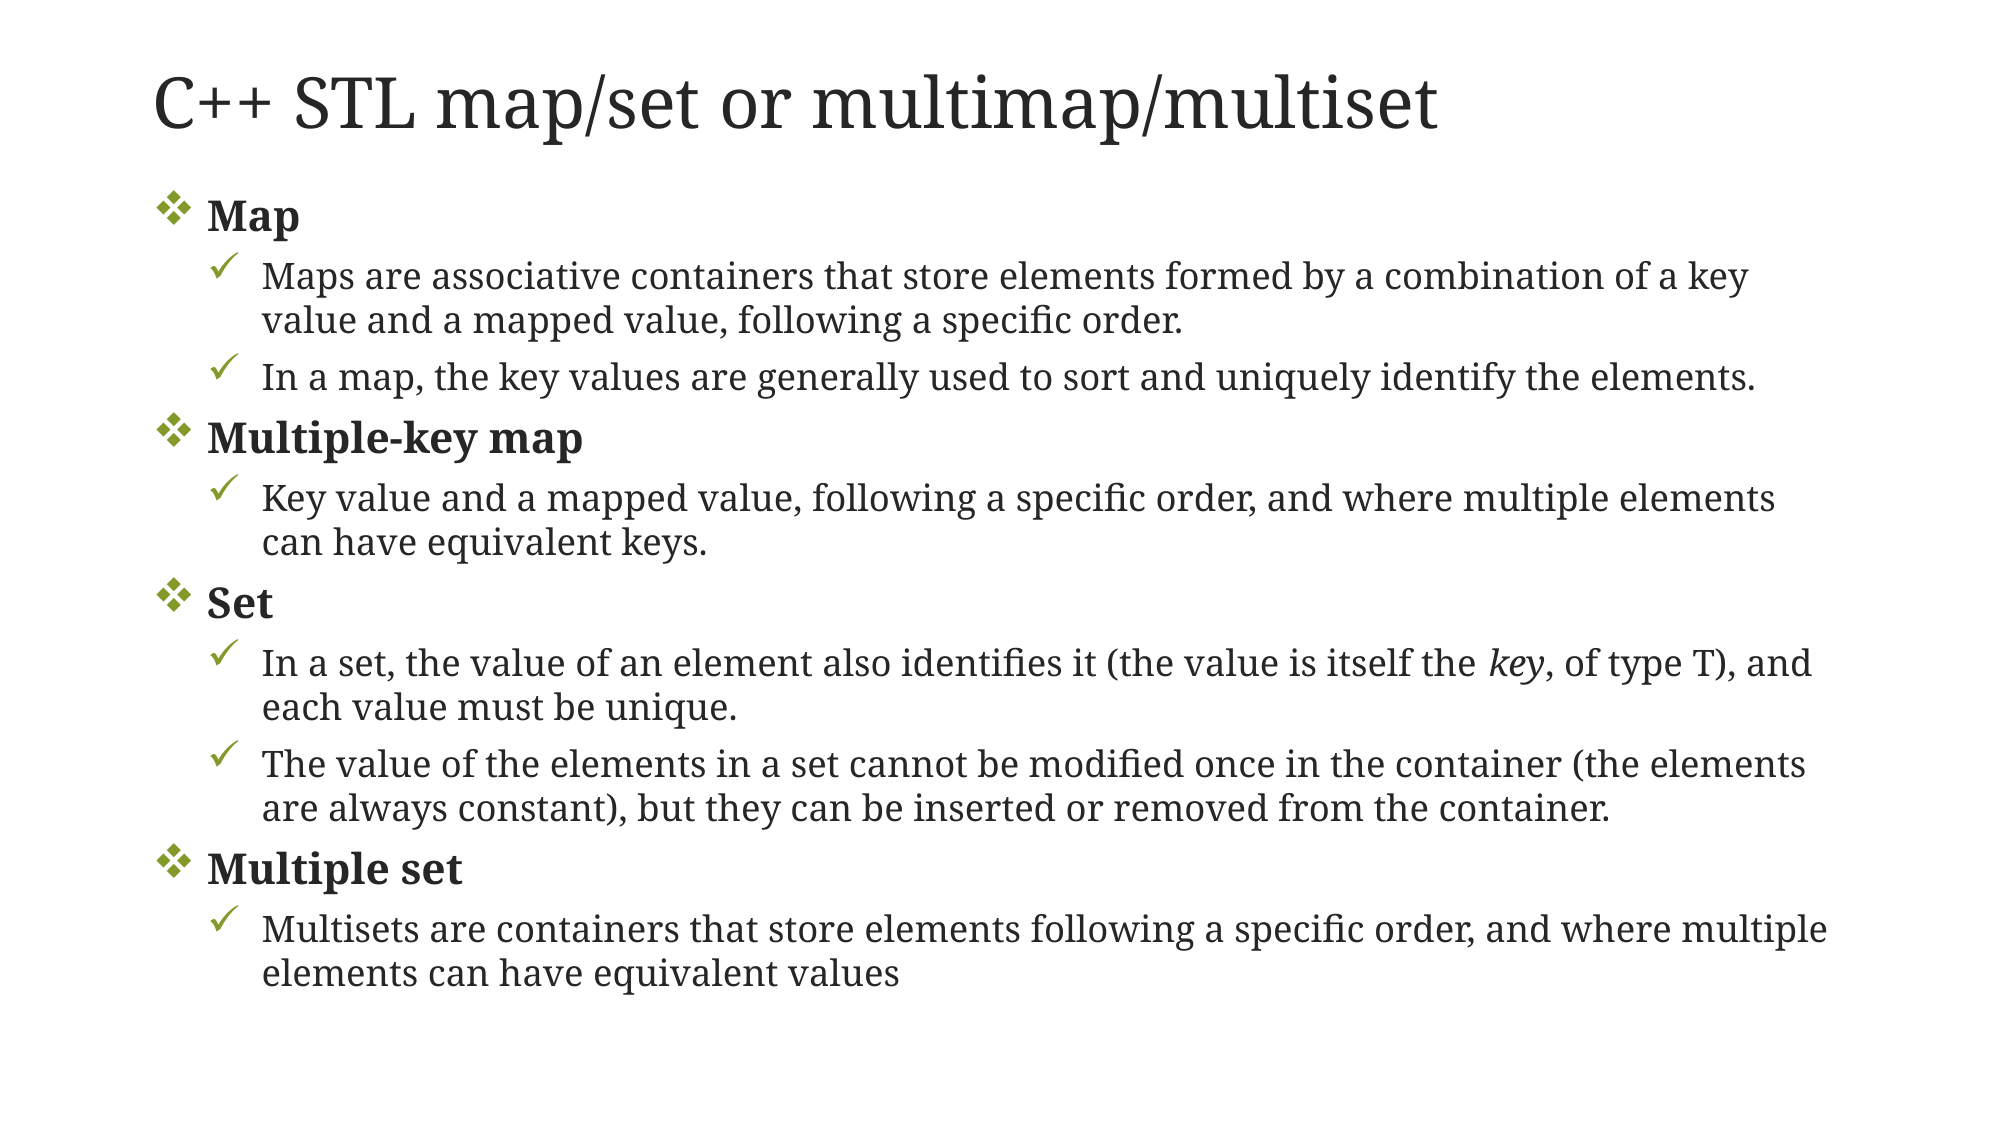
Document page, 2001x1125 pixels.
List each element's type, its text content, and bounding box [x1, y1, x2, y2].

text_box Map Maps are associative containers that store elements formed by a combination of a key value and a mapped value, following a specific order. In a map, the key values are generally used to sort and uniquely identify the elements. Multiple-key map Key value and a mapped value, following a specific order, and where multiple elements can have equivalent keys. Set In a set, the value of an element also identifies it (the value is itself the key, of type T), and each value must be unique. The value of the elements in a set cannot be modified once in the container (the elements are always constant), but they can be inserted or removed from the container. Multiple set Multisets are containers that store elements following a specific order, and where multiple elements can have equivalent values [137, 181, 1863, 1014]
text_box C++ STL map/set or multimap/multiset [137, 59, 1863, 152]
